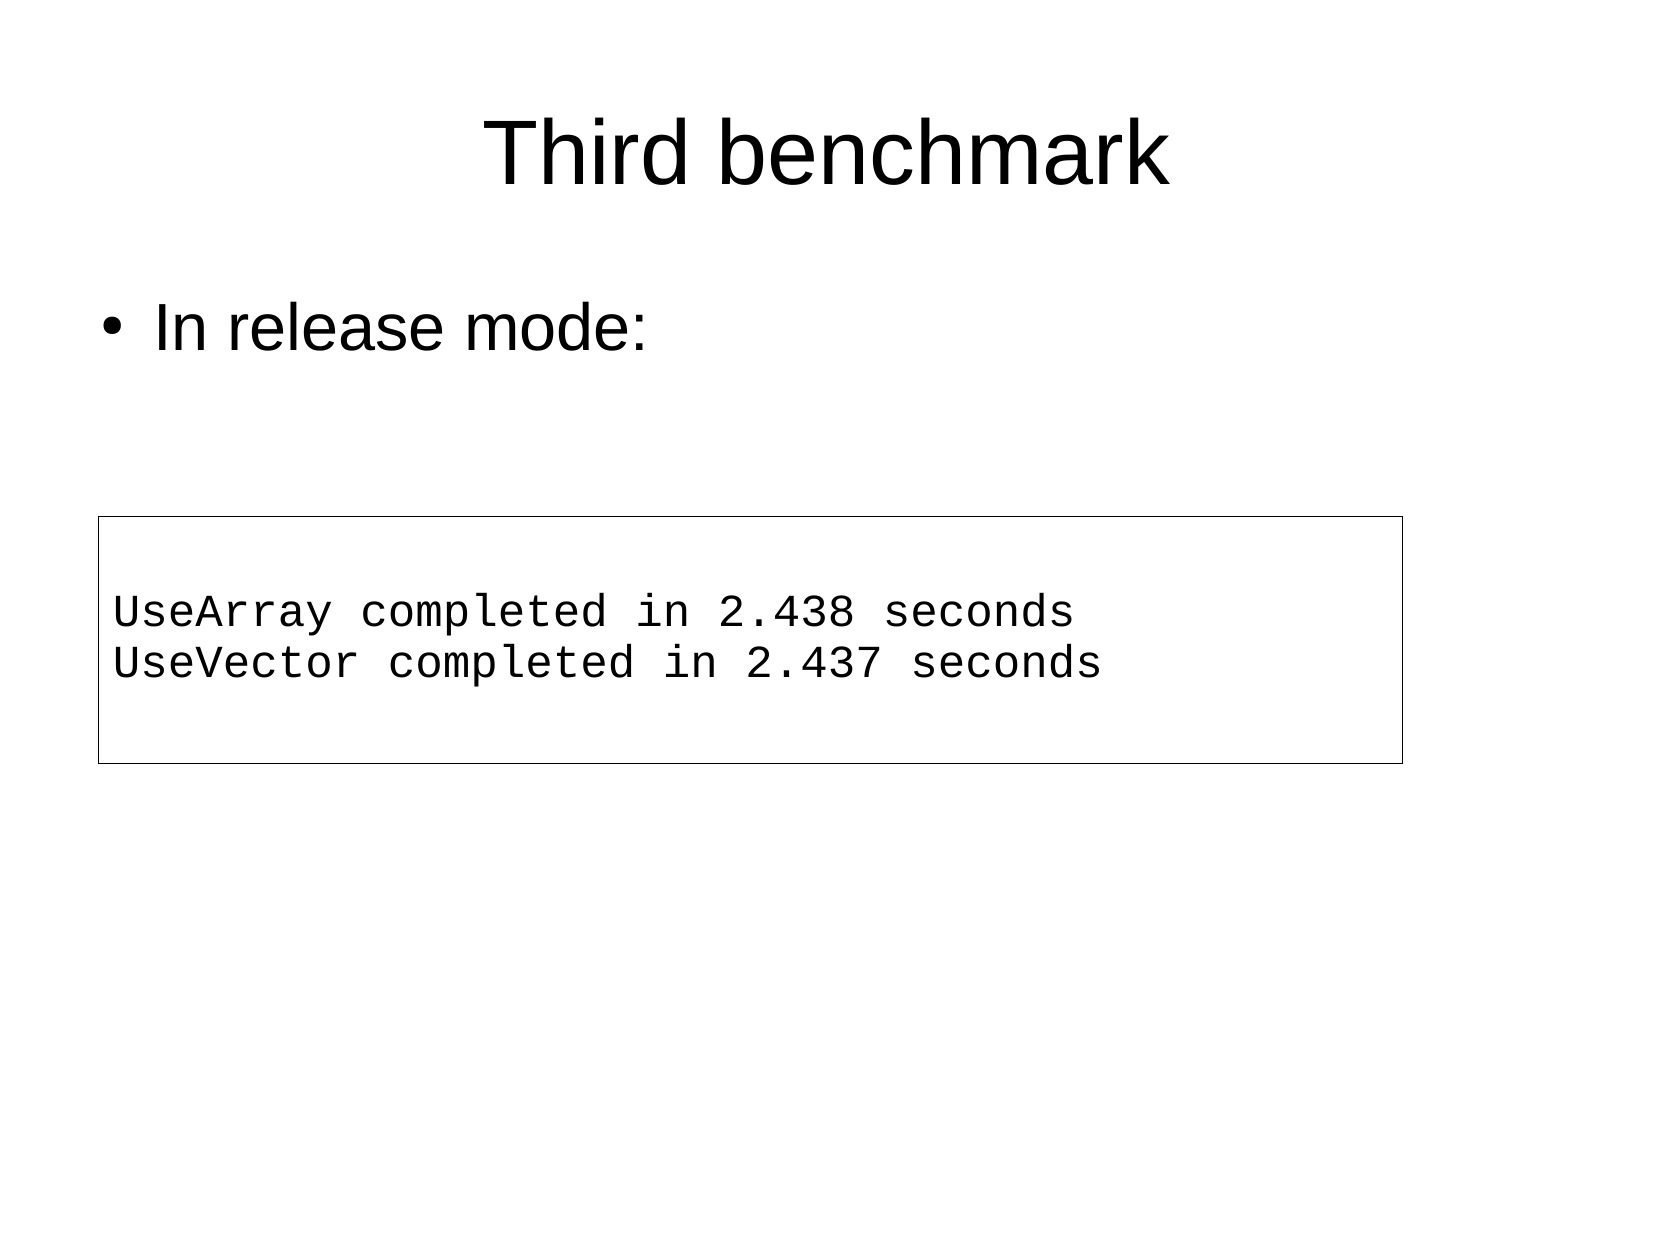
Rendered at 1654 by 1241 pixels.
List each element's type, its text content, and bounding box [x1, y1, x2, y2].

text_box UseArray completed in 2.438 seconds UseVector completed in 2.437 seconds [98, 516, 1403, 764]
list In release mode: [82, 290, 1571, 1010]
title Third benchmark [82, 49, 1571, 257]
